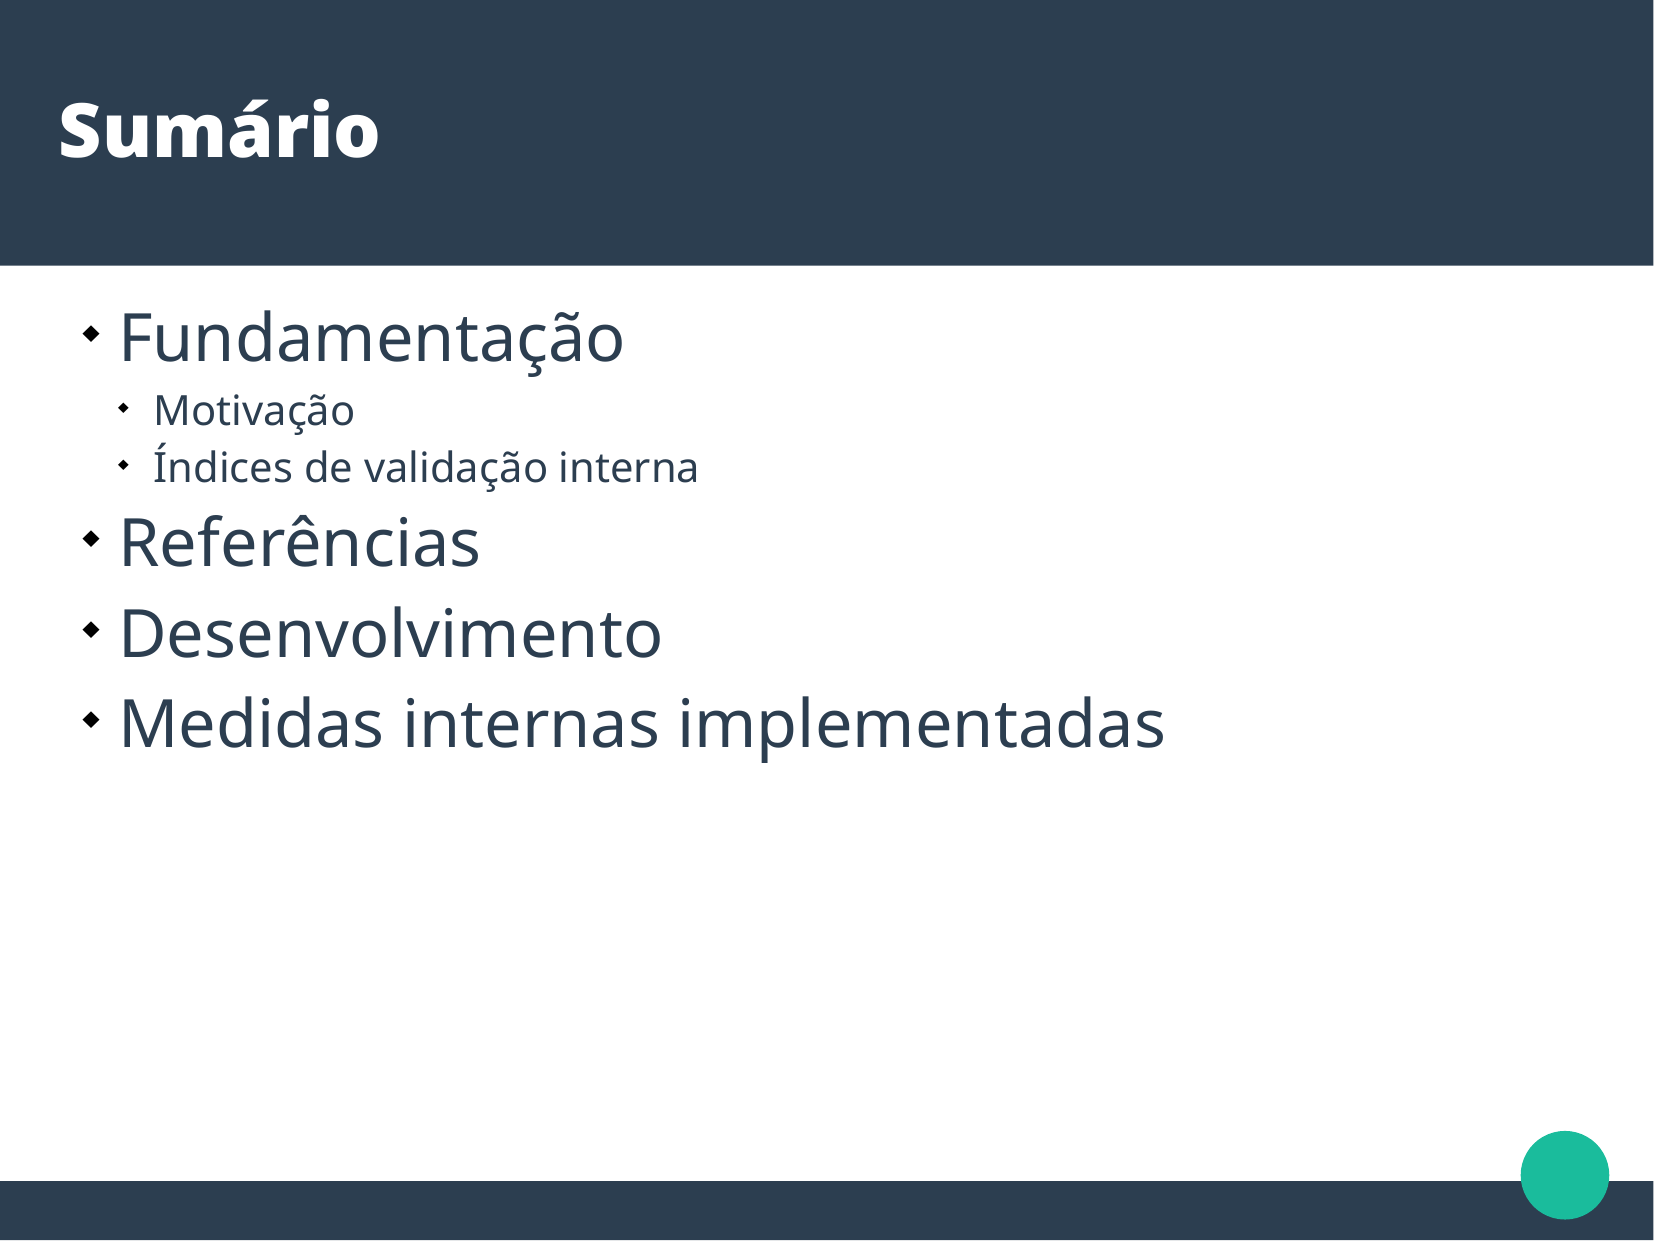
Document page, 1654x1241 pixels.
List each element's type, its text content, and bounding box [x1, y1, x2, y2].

subtitle Fundamentação Motivação Índices de validação interna Referências Desenvolvimento Medidas internas implementadas [82, 290, 1571, 1010]
title Sumário [59, 49, 1595, 207]
